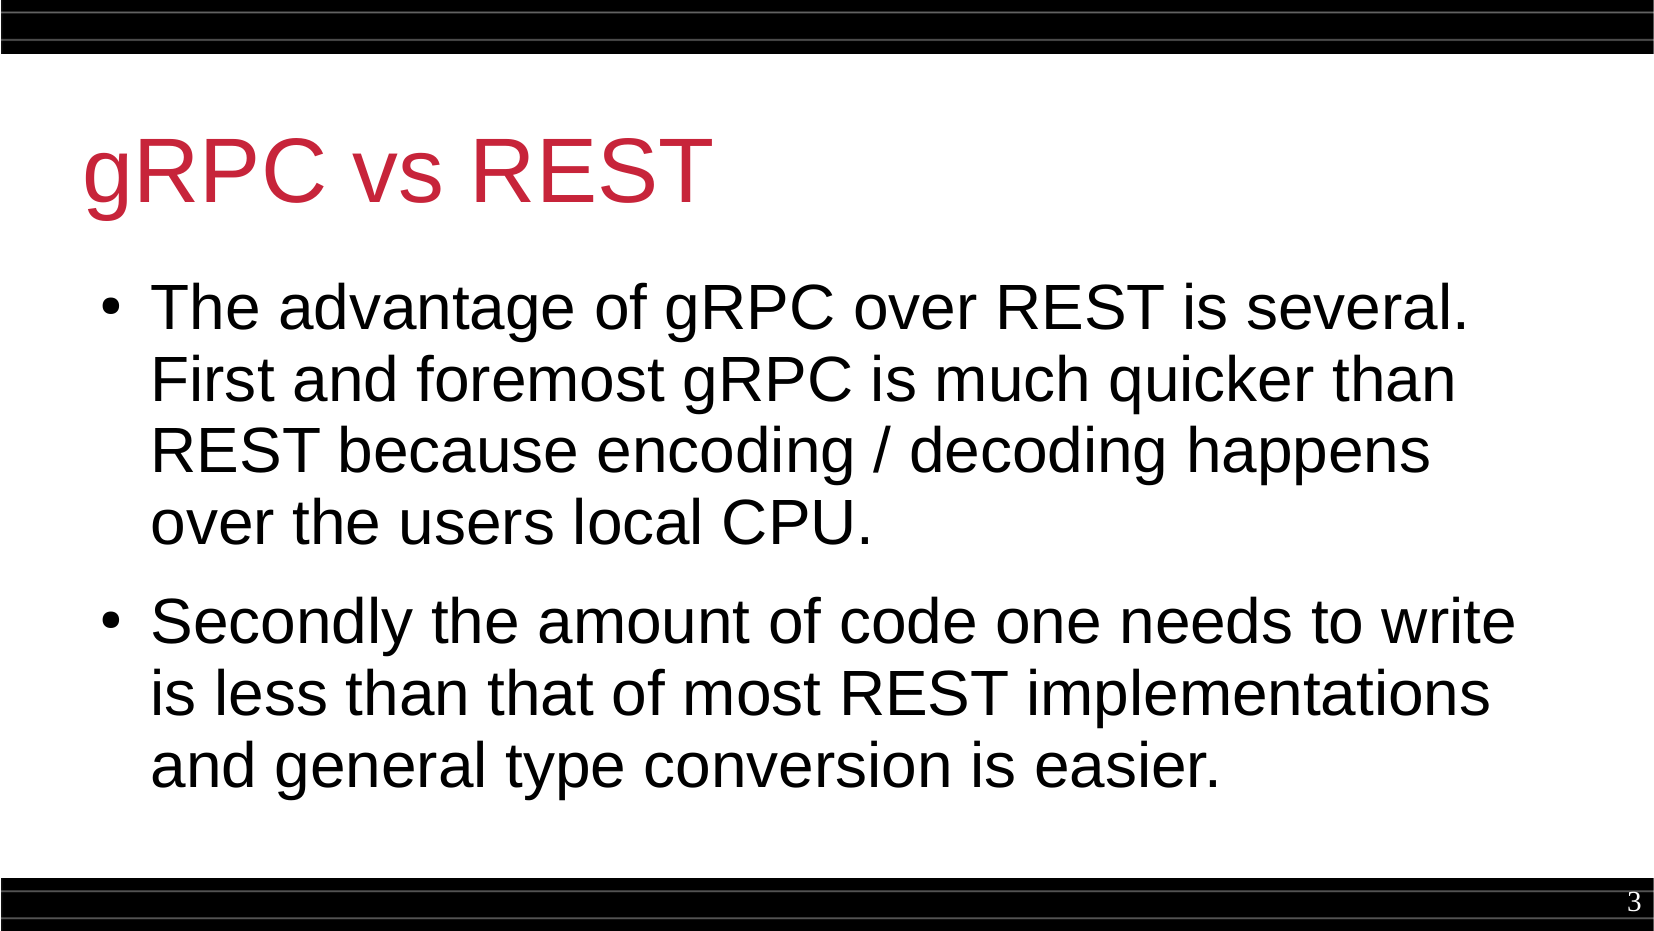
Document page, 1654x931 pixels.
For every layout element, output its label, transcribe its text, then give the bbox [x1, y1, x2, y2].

picture [1, 0, 1654, 54]
title gRPC vs REST [82, 92, 1571, 249]
list The advantage of gRPC over REST is several. First and foremost gRPC is much quicker than REST because encoding / decoding happens over the users local CPU. Secondly the amount of code one needs to write is less than that of most REST implementations and general type conversion is easier. [82, 271, 1571, 851]
picture [1, 878, 1654, 931]
